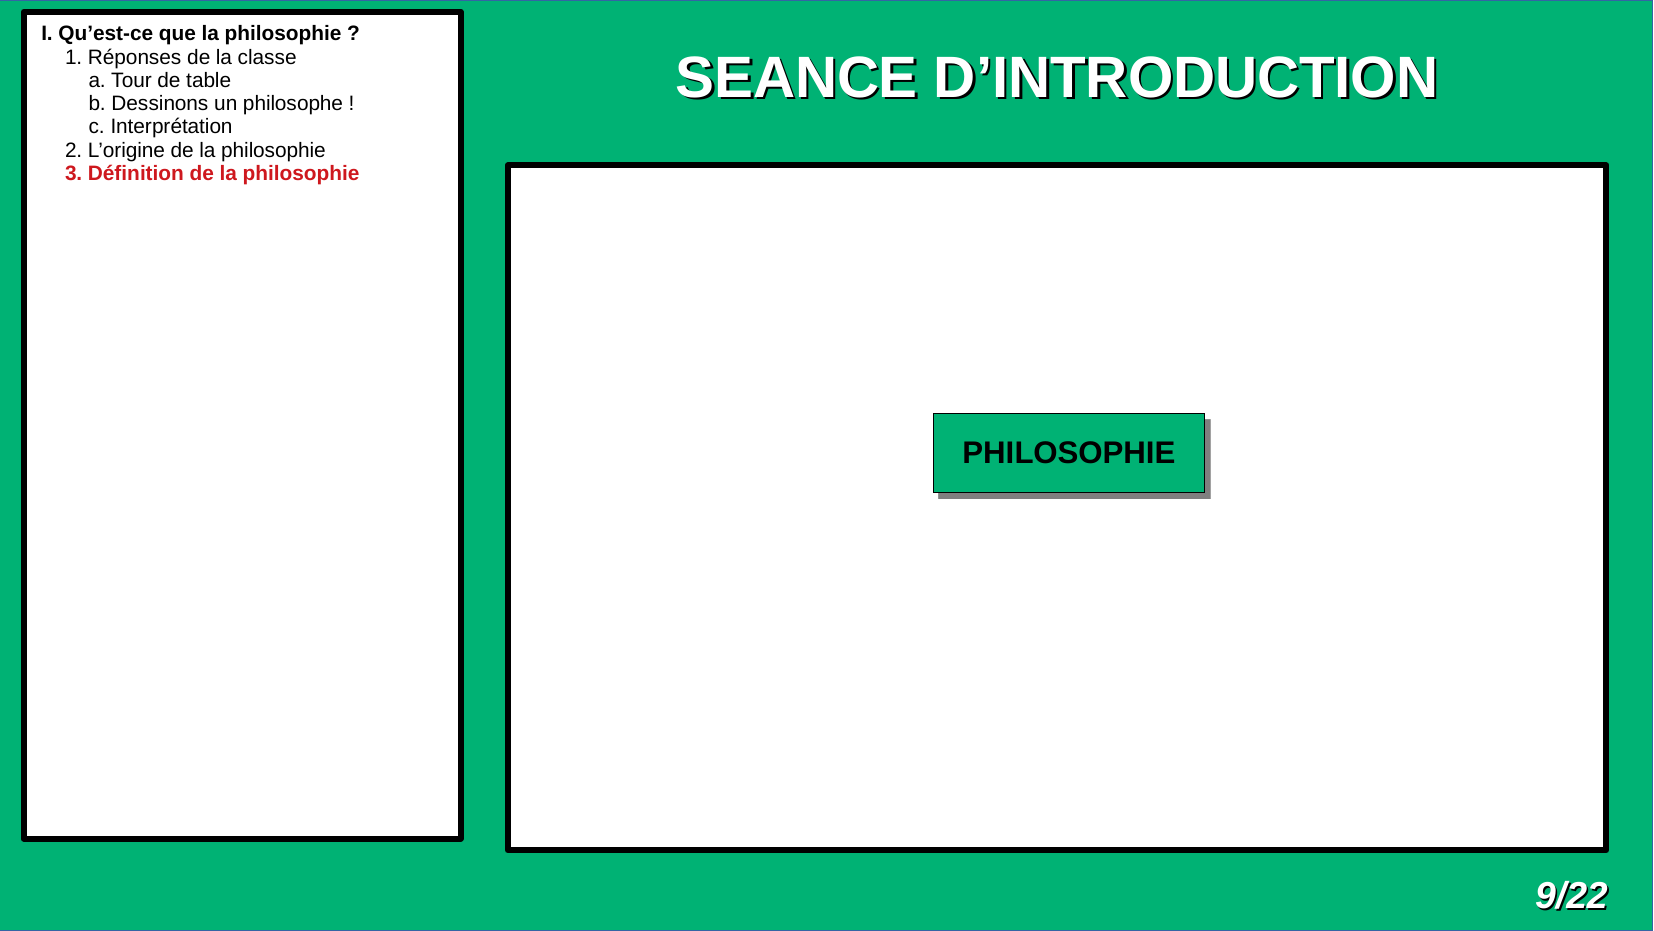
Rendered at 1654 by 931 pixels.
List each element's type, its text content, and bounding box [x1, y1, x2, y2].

text_box [0, 0, 1653, 931]
text_box SEANCE D’INTRODUCTION [507, 0, 1607, 154]
text_box I. Qu’est-ce que la philosophie ? 1. Réponses de la classe a. Tour de table b. Dessinons un philosophe ! c. Interprétation 2. L’origine de la philosophie 3. Définition de la philosophie [23, 11, 461, 839]
text_box PHILOSOPHIE [933, 413, 1205, 493]
text_box <numéro>/22 [1464, 867, 1623, 931]
